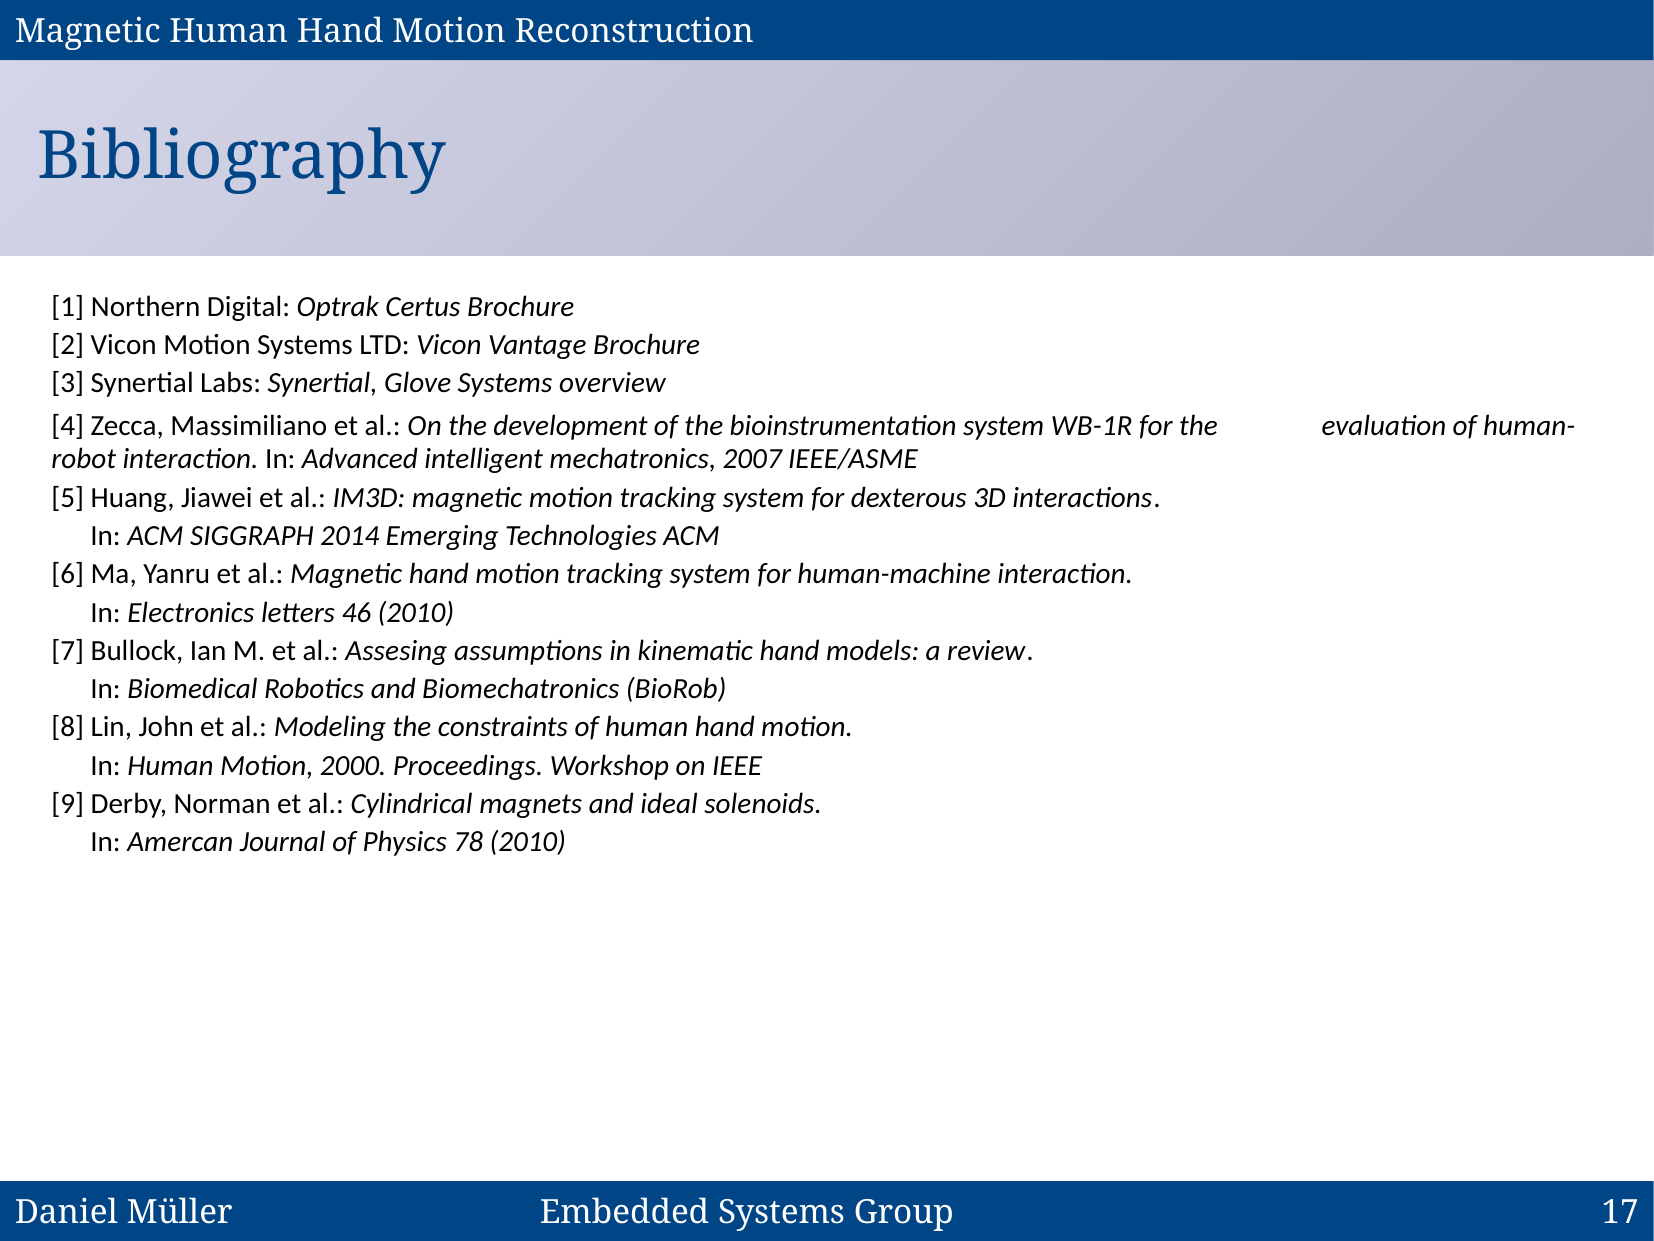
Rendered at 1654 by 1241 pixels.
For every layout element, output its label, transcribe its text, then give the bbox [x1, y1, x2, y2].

text_box [1] Northern Digital: Optrak Certus Brochure [2] Vicon Motion Systems LTD: Vicon Vantage Brochure [3] Synertial Labs: Synertial, Glove Systems overview [4] Zecca, Massimiliano et al.: On the development of the bioinstrumentation system WB-1R for the evaluation of human-robot interaction. In: Advanced intelligent mechatronics, 2007 IEEE/ASME [5] Huang, Jiawei et al.: IM3D: magnetic motion tracking system for dexterous 3D interactions. In: ACM SIGGRAPH 2014 Emerging Technologies ACM [6] Ma, Yanru et al.: Magnetic hand motion tracking system for human-machine interaction. In: Electronics letters 46 (2010) [7] Bullock, Ian M. et al.: Assesing assumptions in kinematic hand models: a review. In: Biomedical Robotics and Biomechatronics (BioRob) [8] Lin, John et al.: Modeling the constraints of human hand motion. In: Human Motion, 2000. Proceedings. Workshop on IEEE [9] Derby, Norman et al.: Cylindrical magnets and ideal solenoids. In: Amercan Journal of Physics 78 (2010) [36, 286, 1600, 1026]
title Bibliography [37, 47, 1411, 256]
